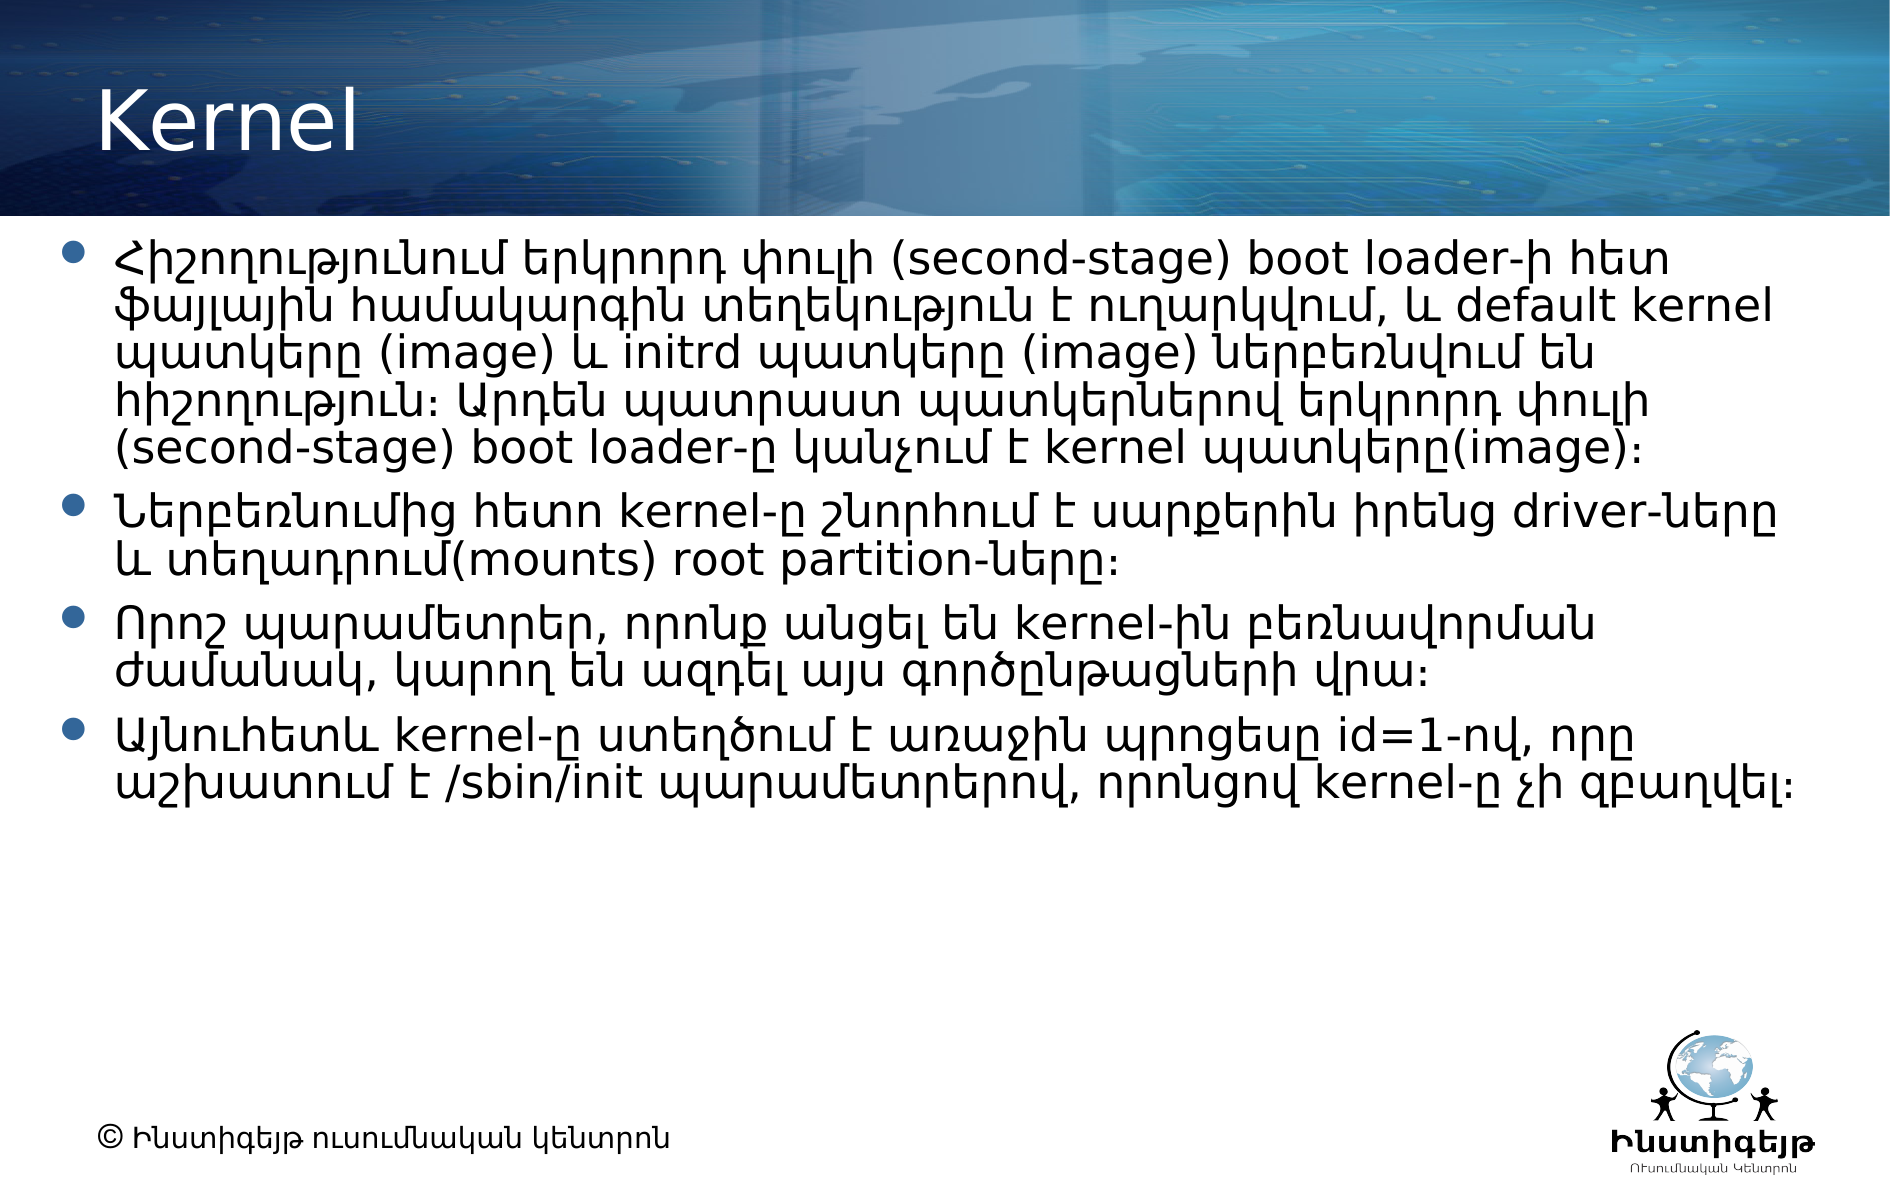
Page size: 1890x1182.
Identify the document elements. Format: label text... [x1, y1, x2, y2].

list Հիշողությունում երկրորդ փուլի (second-stage) boot loader-ի հետ ֆայլային համակարգին տեղեկություն է ուղարկվում, և default kernel պատկերը (image) և initrd պատկերը (image) ներբեռնվում են հիշողություն։ Արդեն պատրաստ պատկերներով երկրորդ փուլի (second-stage) boot loader-ը կանչում է kernel պատկերը(image)։ Ներբեռնումից հետո kernel-ը շնորհում է սարքերին իրենց driver-ները և տեղադրում(mounts) root partition-ները։ Որոշ պարամետրեր, որոնք անցել են kernel-ին բեռնավորման ժամանակ, կարող են ազդել այս գործընթացների վրա։ Այնուհետև kernel-ը ստեղծում է առաջին պրոցեսը id=1-ով, որը աշխատում է /sbin/init պարամետրերով, որոնցով kernel-ը չի զբաղվել։ [59, 236, 1831, 1016]
picture [0, 0, 1890, 216]
picture [1612, 1030, 1815, 1175]
title Kernel [94, 47, 1793, 217]
